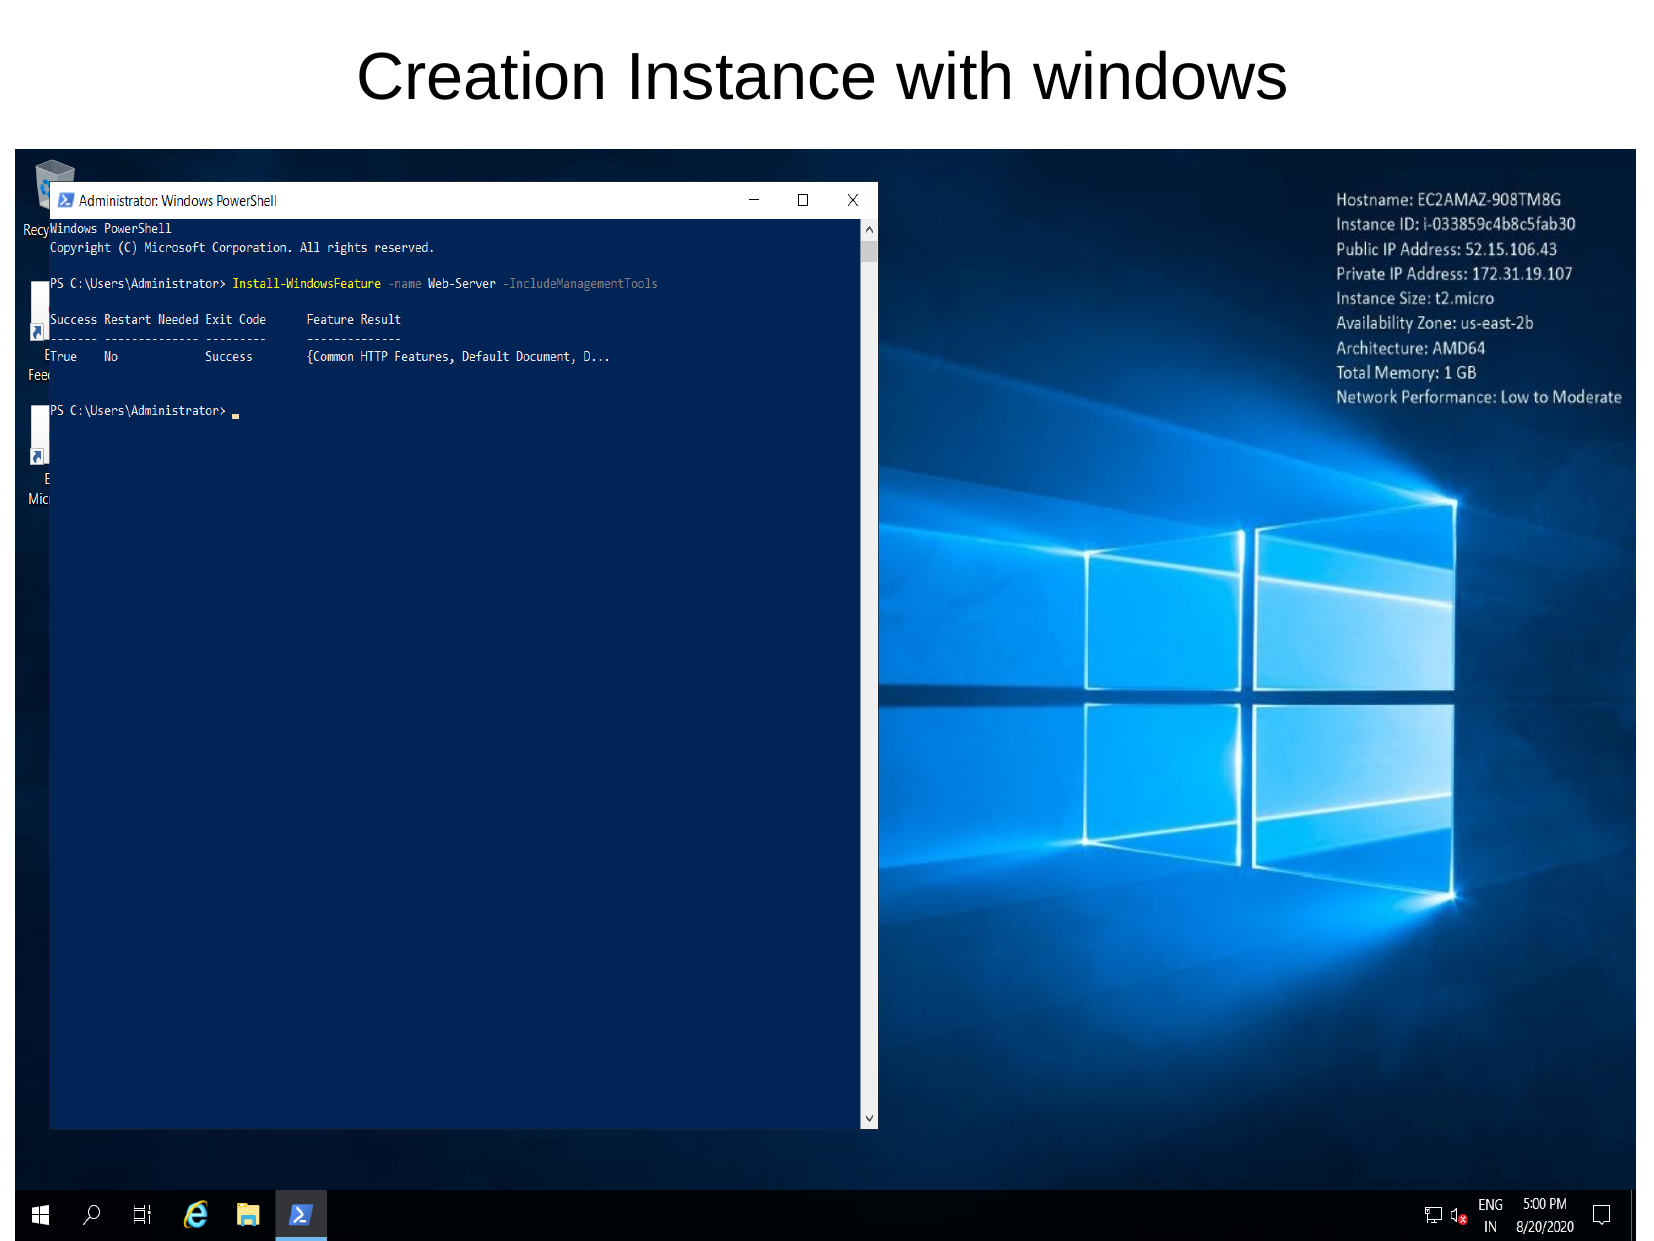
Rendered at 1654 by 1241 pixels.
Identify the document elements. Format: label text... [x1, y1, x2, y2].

picture [15, 149, 1636, 1241]
title Creation Instance with windows [57, 17, 1588, 136]
